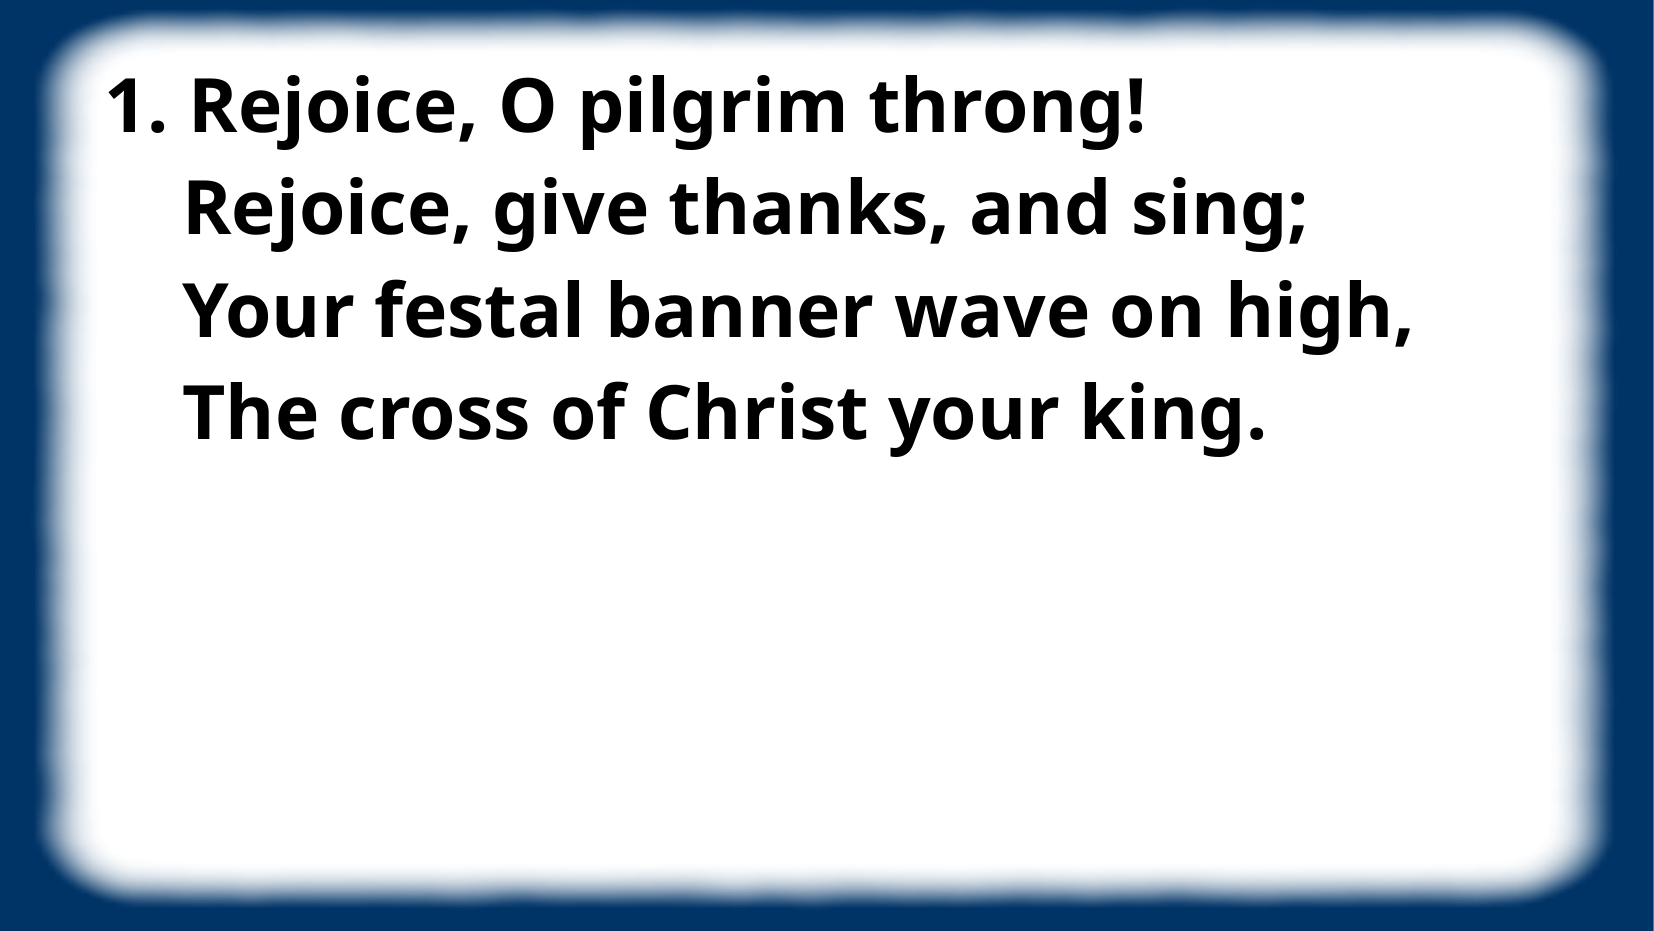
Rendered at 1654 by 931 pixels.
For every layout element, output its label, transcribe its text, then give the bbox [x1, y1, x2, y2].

text_box 1. Rejoice, O pilgrim throng! Rejoice, give thanks, and sing; Your festal banner wave on high, The cross of Christ your king. [90, 45, 1561, 460]
picture [0, 0, 1654, 931]
